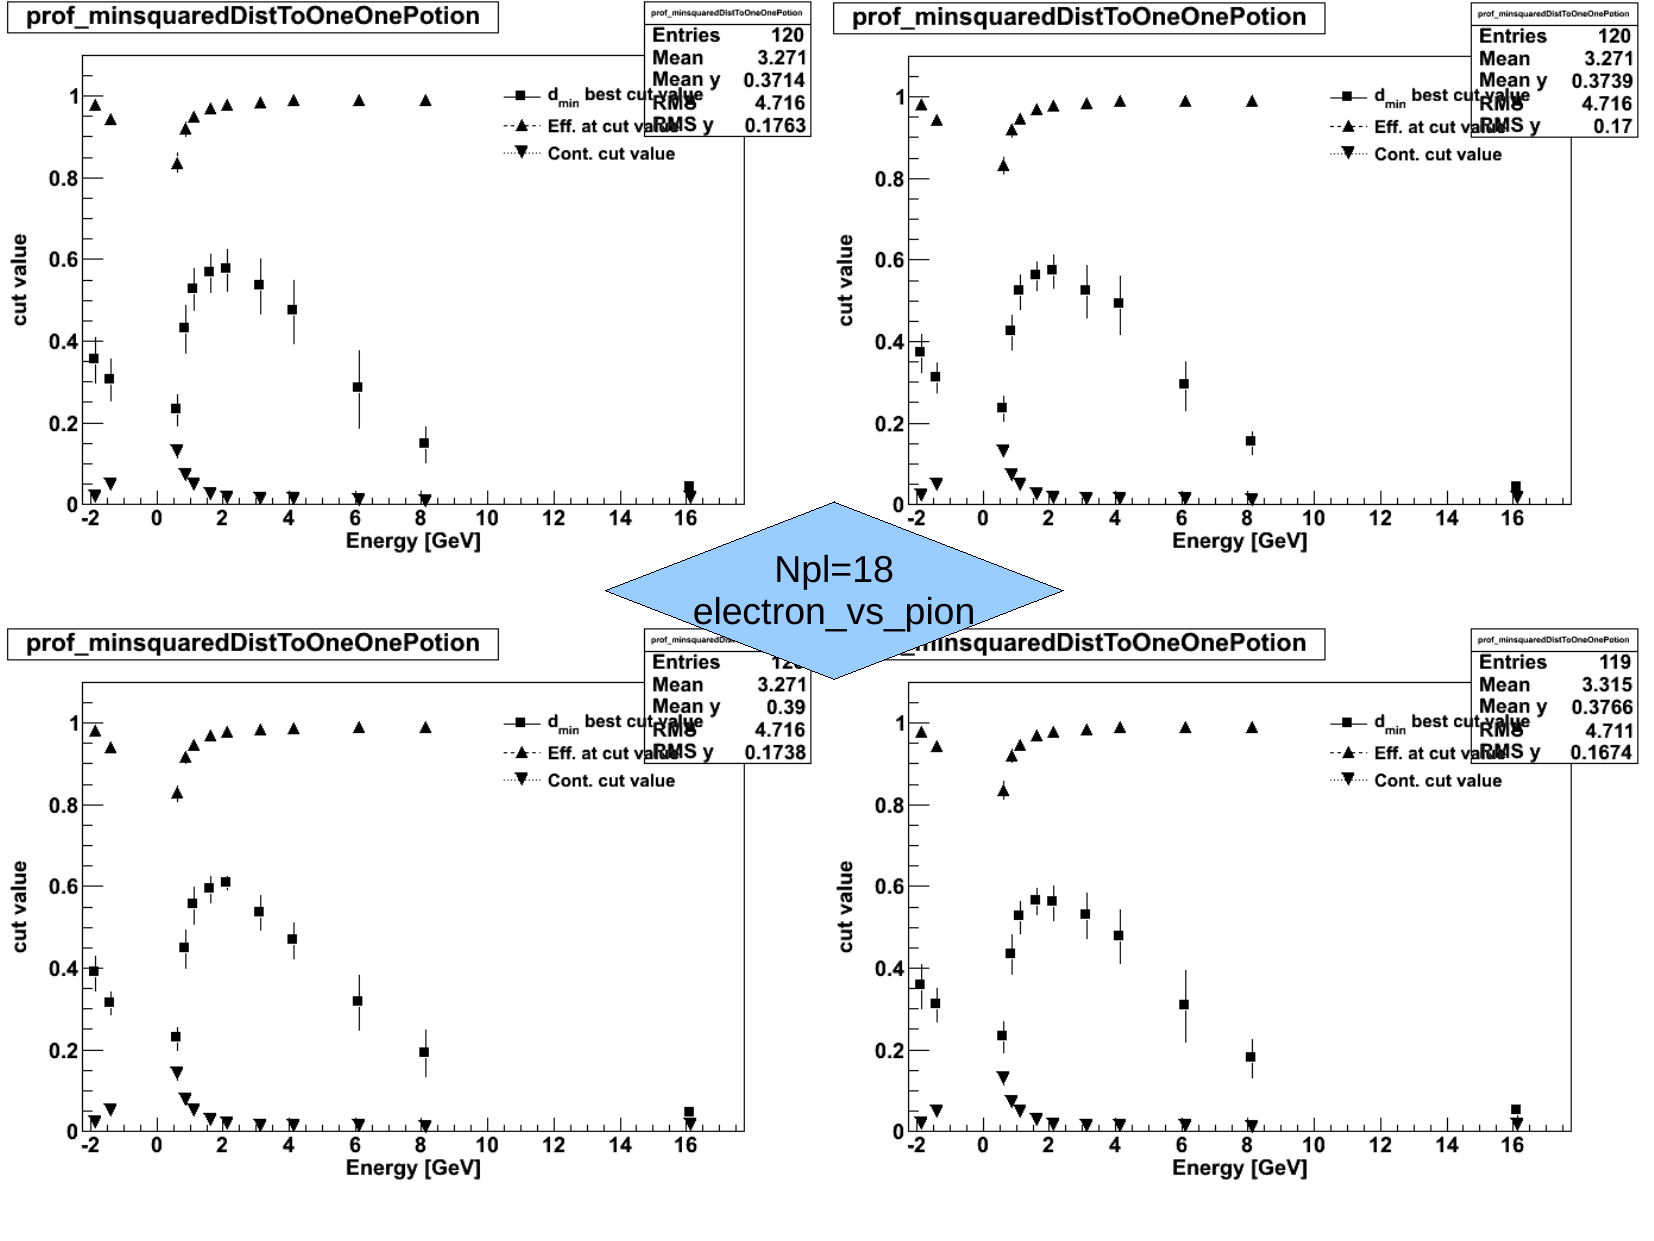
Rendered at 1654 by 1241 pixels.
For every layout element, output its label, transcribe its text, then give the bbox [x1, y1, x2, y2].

picture [0, 0, 1654, 562]
picture [0, 626, 1654, 1188]
text_box Npl=18 electron_vs_pion [605, 501, 1064, 680]
